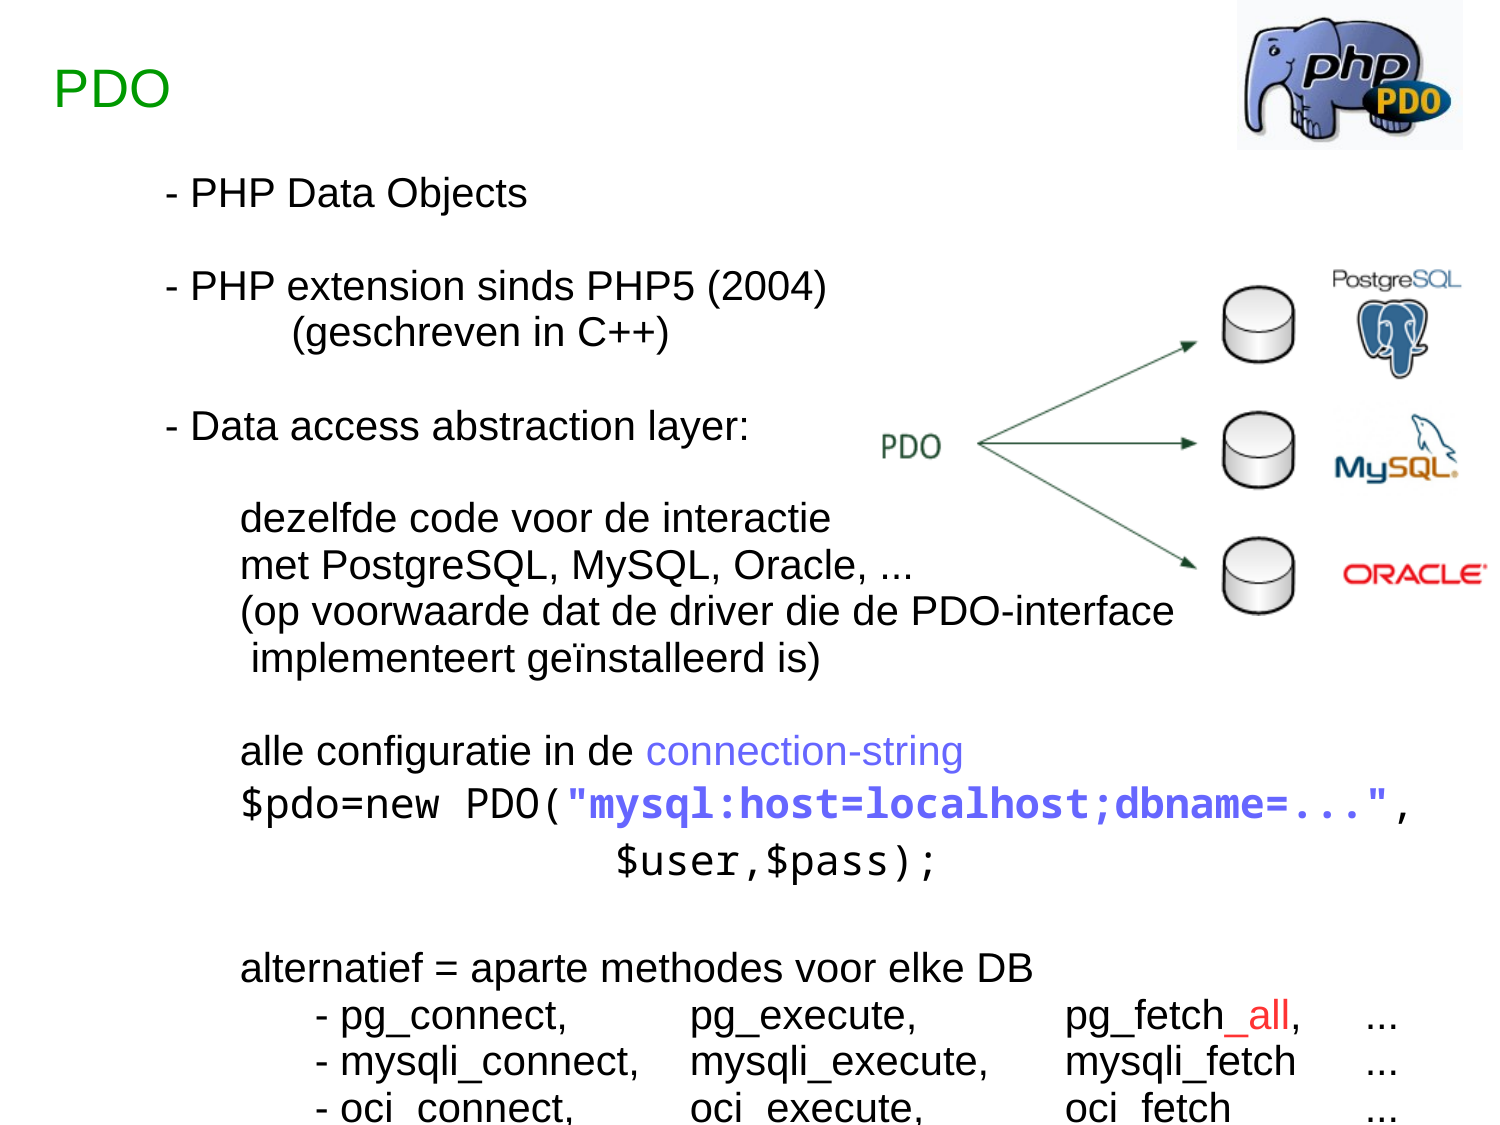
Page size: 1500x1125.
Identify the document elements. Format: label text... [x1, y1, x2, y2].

text_box PDO [39, 51, 1237, 127]
picture [1237, 0, 1463, 150]
picture [1463, 268, 1495, 616]
text_box - PHP Data Objects - PHP extension sinds PHP5 (2004) (geschreven in C++) - Data access abstraction layer: dezelfde code voor de interactie met PostgreSQL, MySQL, Oracle, ... (op voorwaarde dat de driver die de PDO-interface implementeert geïnstalleerd is) alle configuratie in de connection-string $pdo=new PDO("mysql:host=localhost;dbname=...", $user,$pass); alternatief = aparte methodes voor elke DB - pg_connect, pg_execute, pg_fetch_all, ... - mysqli_connect, mysqli_execute, mysqli_fetch ... - oci_connect, oci_execute, oci_fetch ... [75, 127, 1463, 1125]
